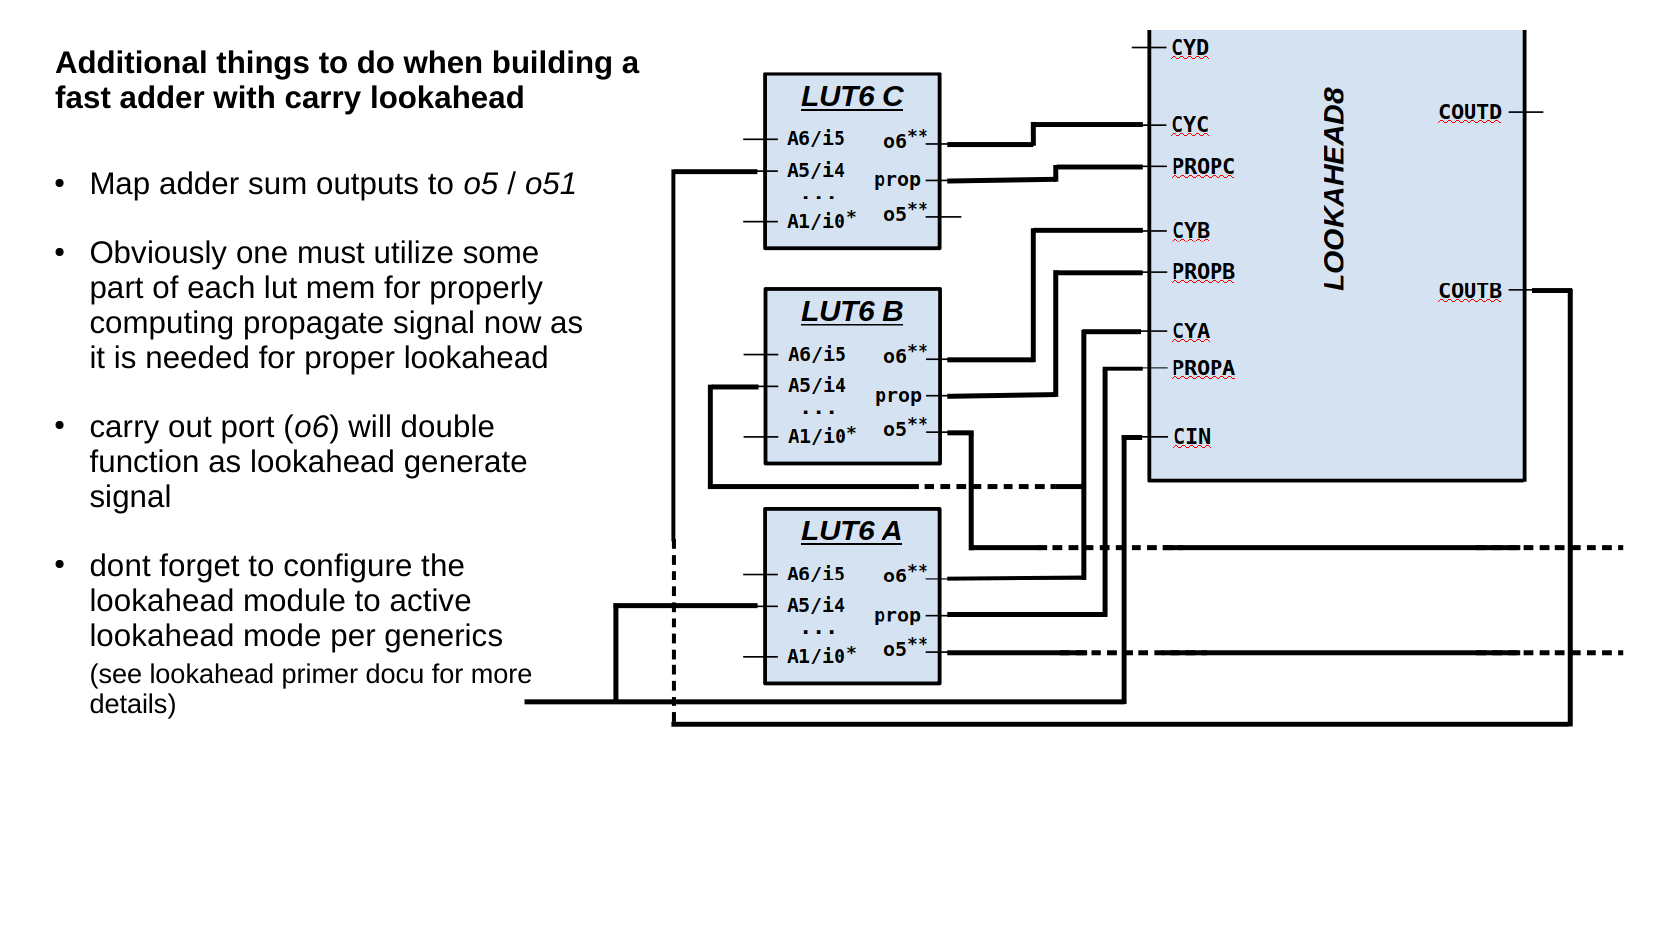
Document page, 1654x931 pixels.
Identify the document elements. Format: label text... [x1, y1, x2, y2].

picture [506, 30, 1636, 748]
text_box Map adder sum outputs to o5 / o51 Obviously one must utilize some part of each lut mem for properly computing propagate signal now as it is needed for proper lookahead carry out port (o6) will double function as lookahead generate signal dont forget to configure the lookahead module to active lookahead mode per generics (see lookahead primer docu for more details) [39, 158, 616, 863]
text_box Additional things to do when building a fast adder with carry lookahead [40, 38, 676, 183]
